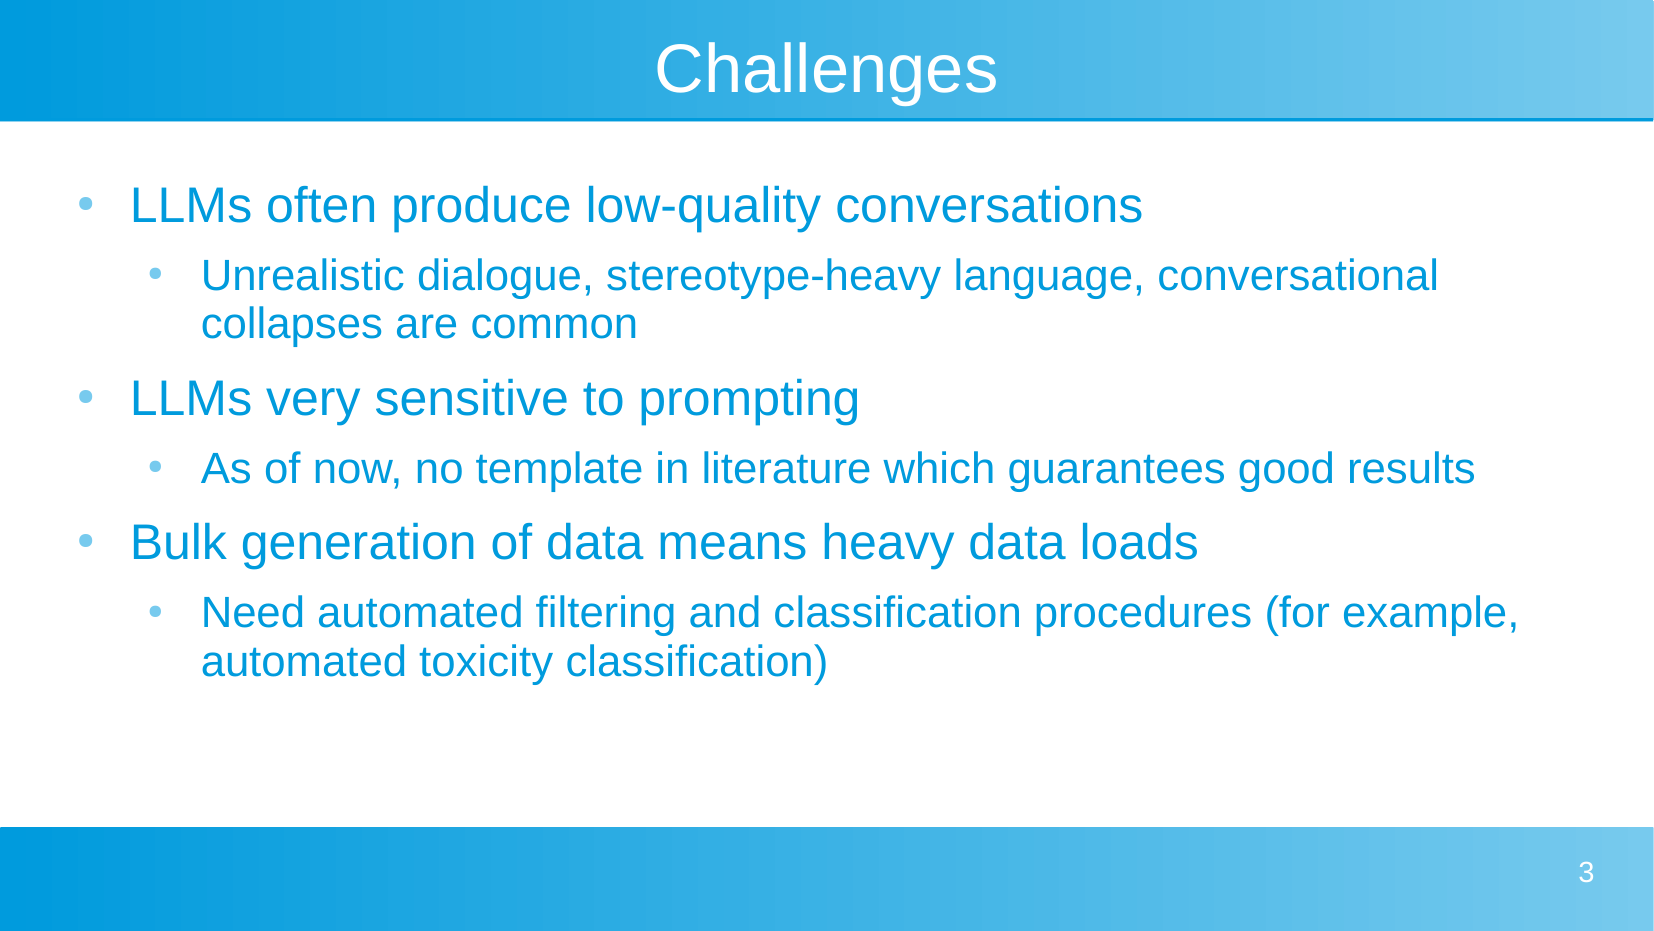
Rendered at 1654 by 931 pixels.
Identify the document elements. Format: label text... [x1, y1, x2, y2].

title Challenges [59, 29, 1595, 108]
list LLMs often produce low-quality conversations Unrealistic dialogue, stereotype-heavy language, conversational collapses are common LLMs very sensitive to prompting As of now, no template in literature which guarantees good results Bulk generation of data means heavy data loads Need automated filtering and classification procedures (for example, automated toxicity classification) [59, 177, 1595, 768]
